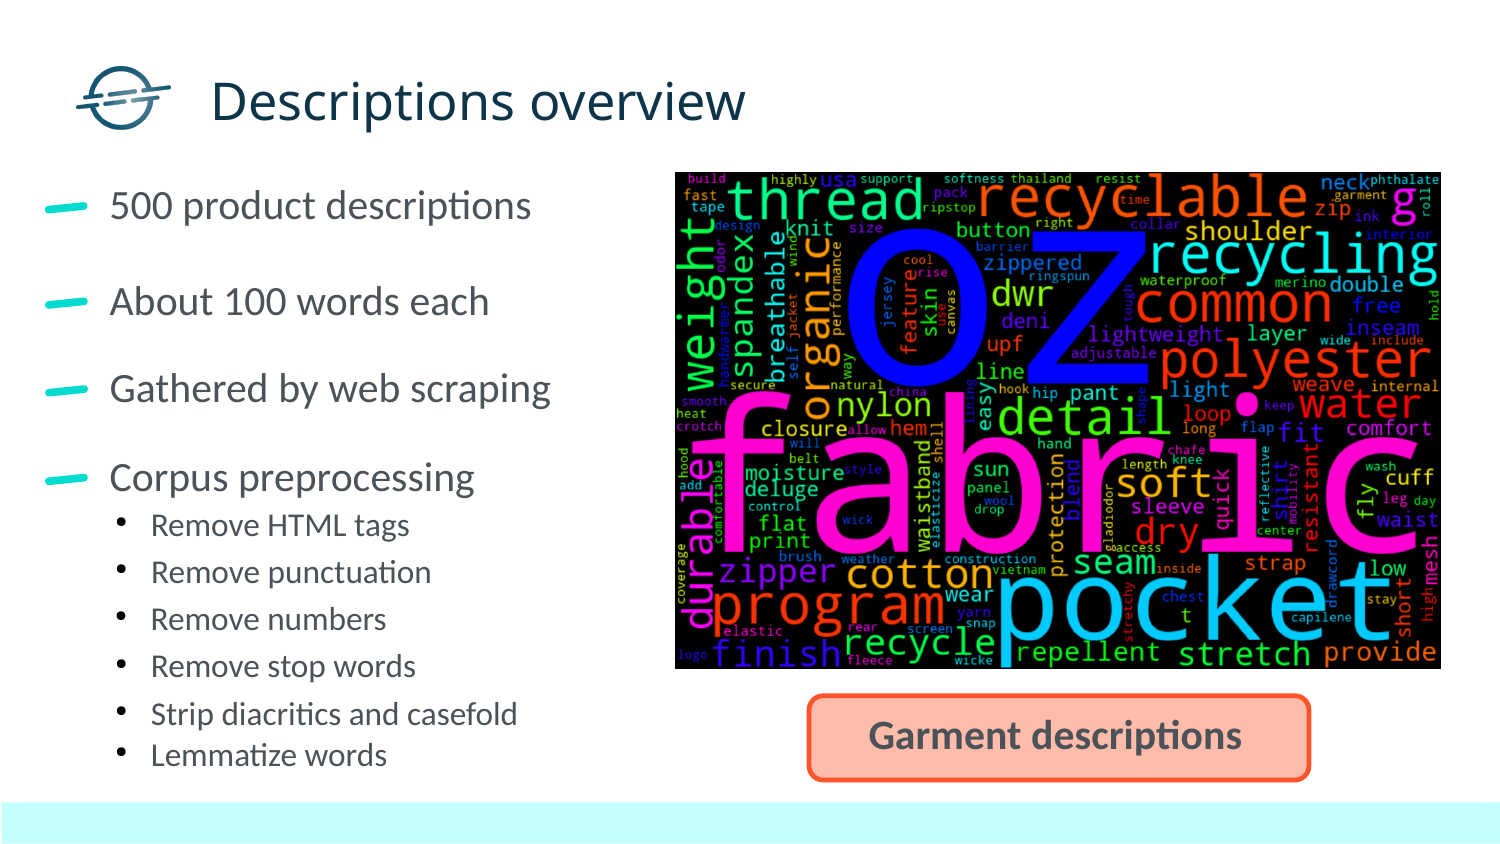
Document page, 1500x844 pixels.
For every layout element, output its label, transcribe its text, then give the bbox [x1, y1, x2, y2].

picture [76, 66, 171, 130]
title Strip diacritics and casefold [100, 676, 535, 718]
title Lemmatize words [100, 718, 535, 777]
text_box [45, 473, 88, 486]
picture [675, 172, 1441, 670]
title Remove stop words [100, 629, 463, 676]
text_box [45, 385, 88, 397]
title Remove punctuation [100, 535, 494, 600]
text_box [44, 202, 88, 214]
text_box [809, 695, 853, 781]
title About 100 words each [94, 258, 623, 331]
text_box [45, 297, 88, 309]
title Corpus preprocessing [94, 434, 623, 523]
title 500 product descriptions [94, 162, 623, 236]
title Remove numbers [100, 582, 574, 642]
title Garment descriptions [853, 692, 1309, 781]
title Gathered by web scraping [94, 346, 623, 434]
text_box [1, 802, 1500, 844]
title Remove HTML tags [100, 487, 452, 535]
title Descriptions overview [195, 53, 943, 141]
